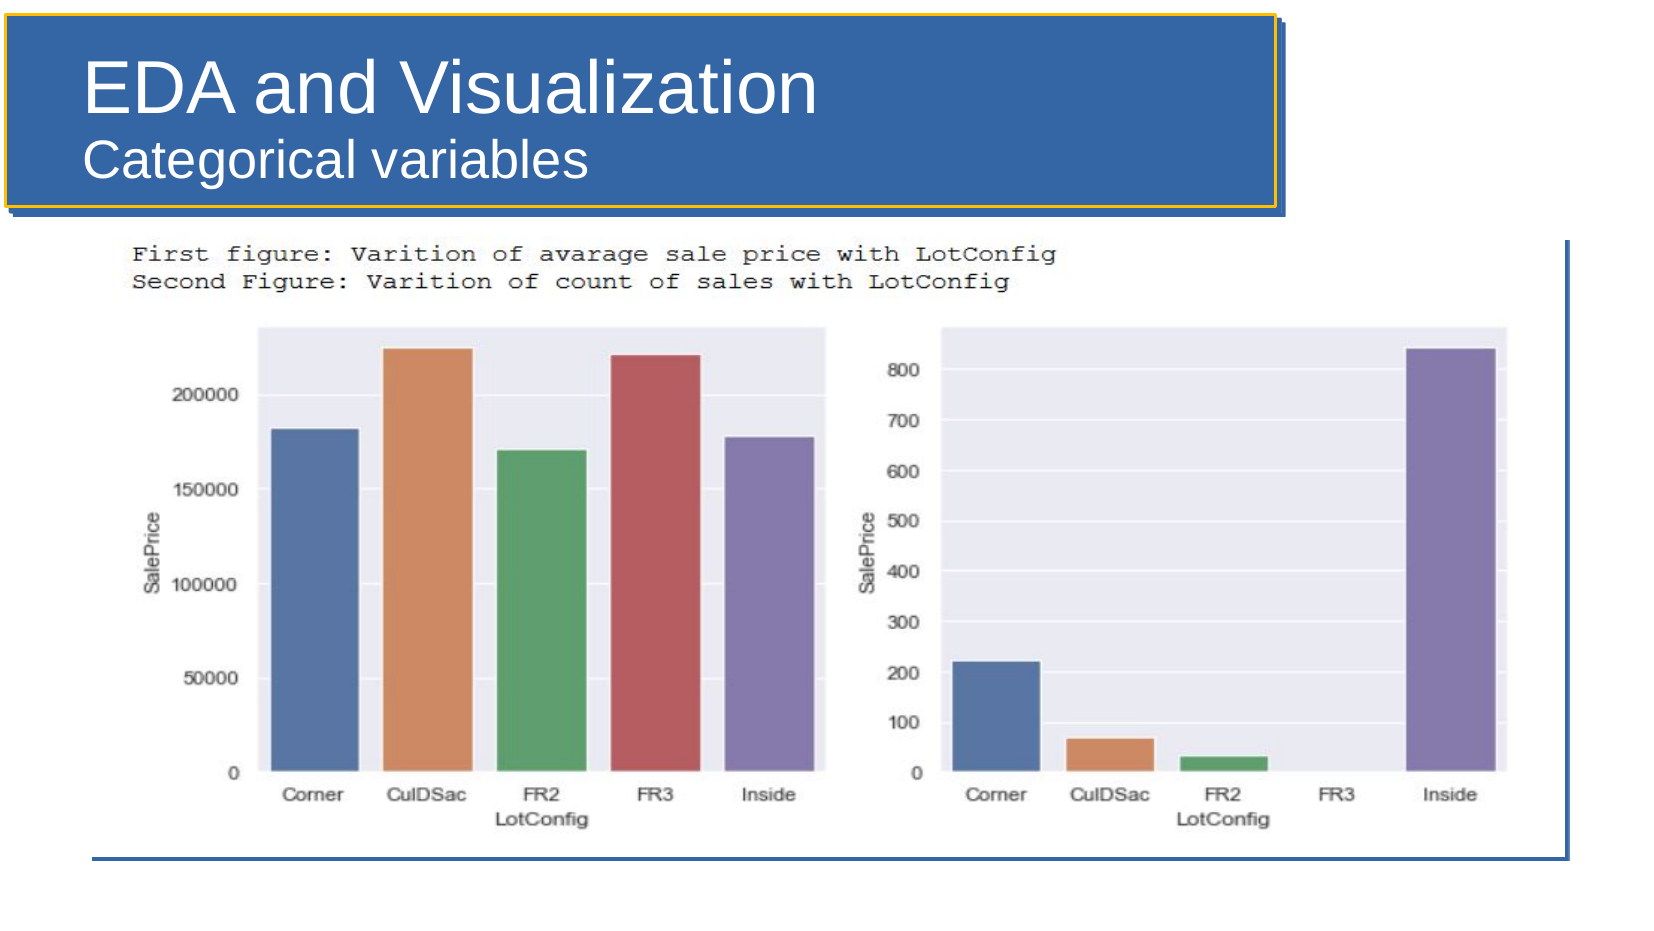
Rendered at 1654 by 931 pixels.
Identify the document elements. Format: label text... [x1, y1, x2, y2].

title EDA and Visualization Categorical variables [82, 44, 1235, 192]
picture [88, 236, 1565, 857]
